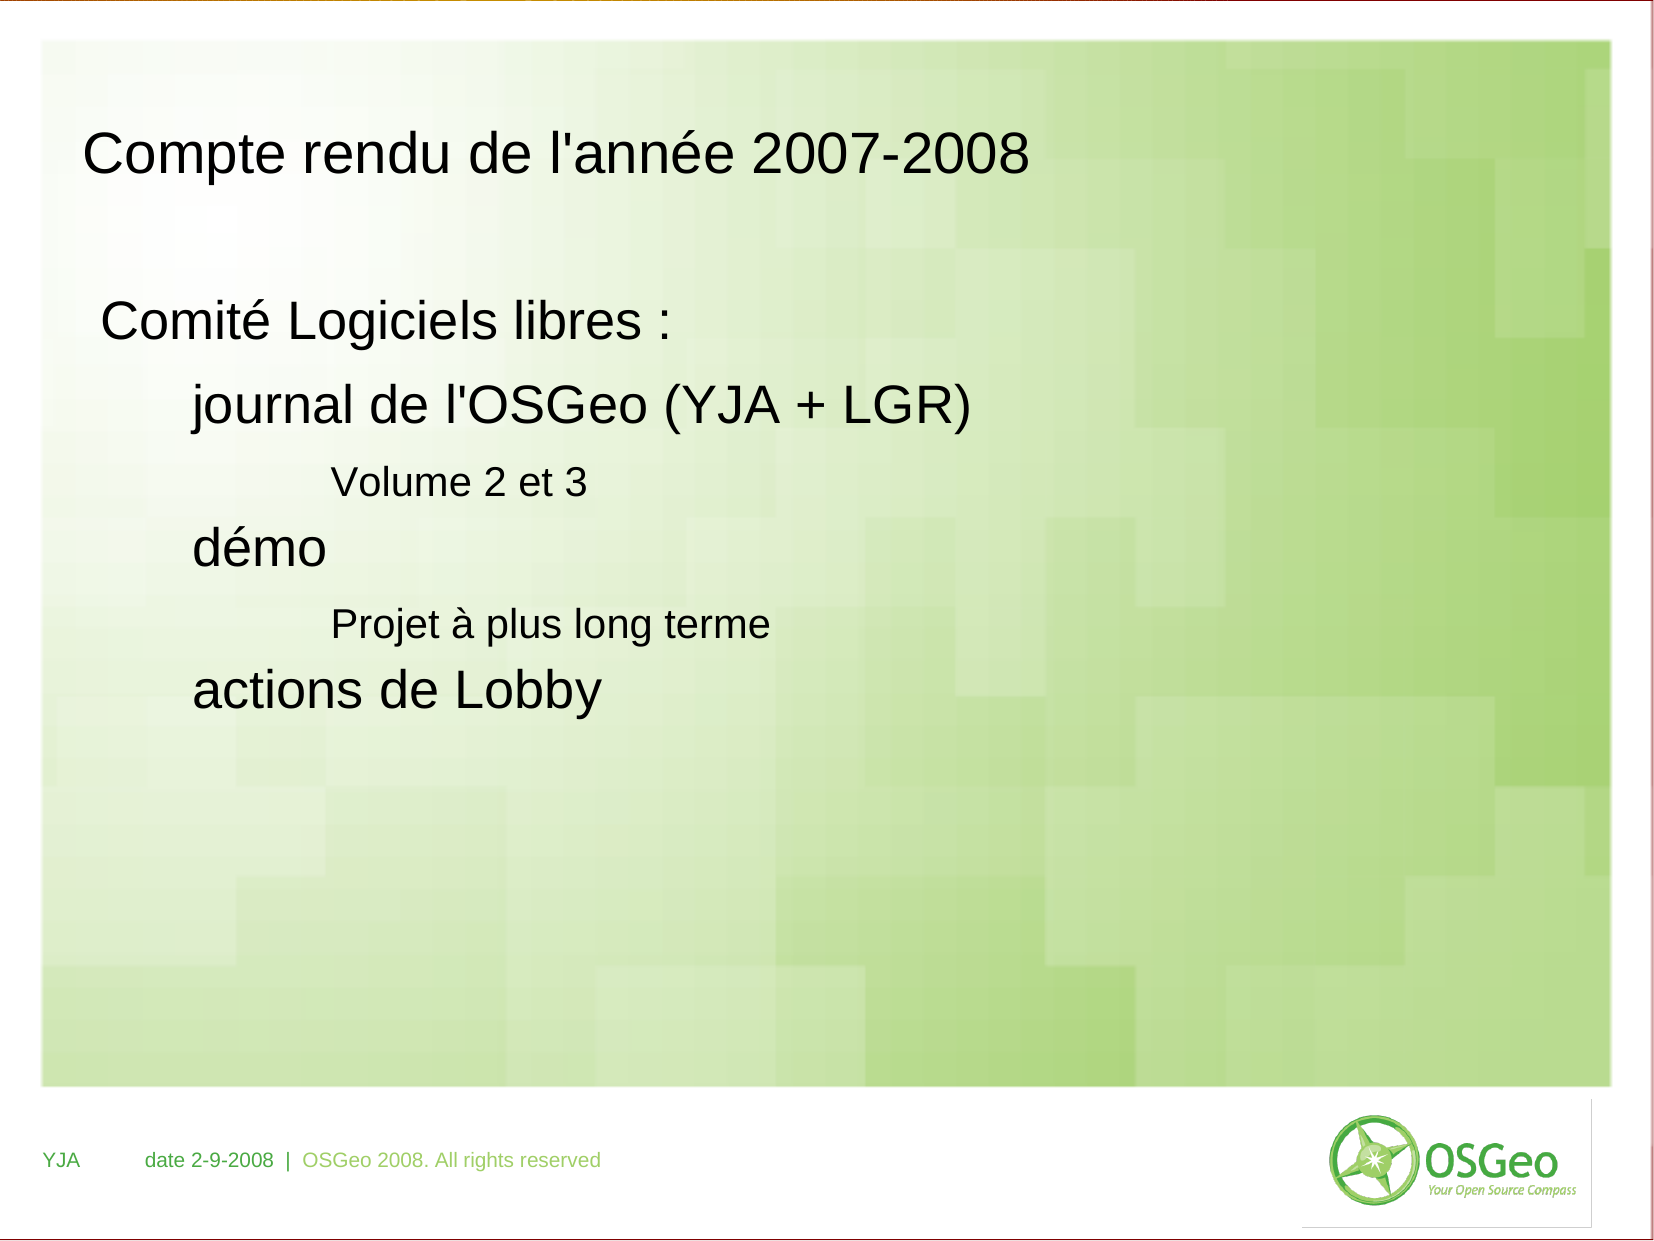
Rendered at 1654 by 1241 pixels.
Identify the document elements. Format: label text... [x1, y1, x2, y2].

title Compte rendu de l'année 2007-2008 [82, 49, 1571, 257]
picture [0, 1, 1654, 1239]
list Comité Logiciels libres : journal de l'OSGeo (YJA + LGR) Volume 2 et 3 démo Projet à plus long terme actions de Lobby [82, 290, 1571, 1109]
